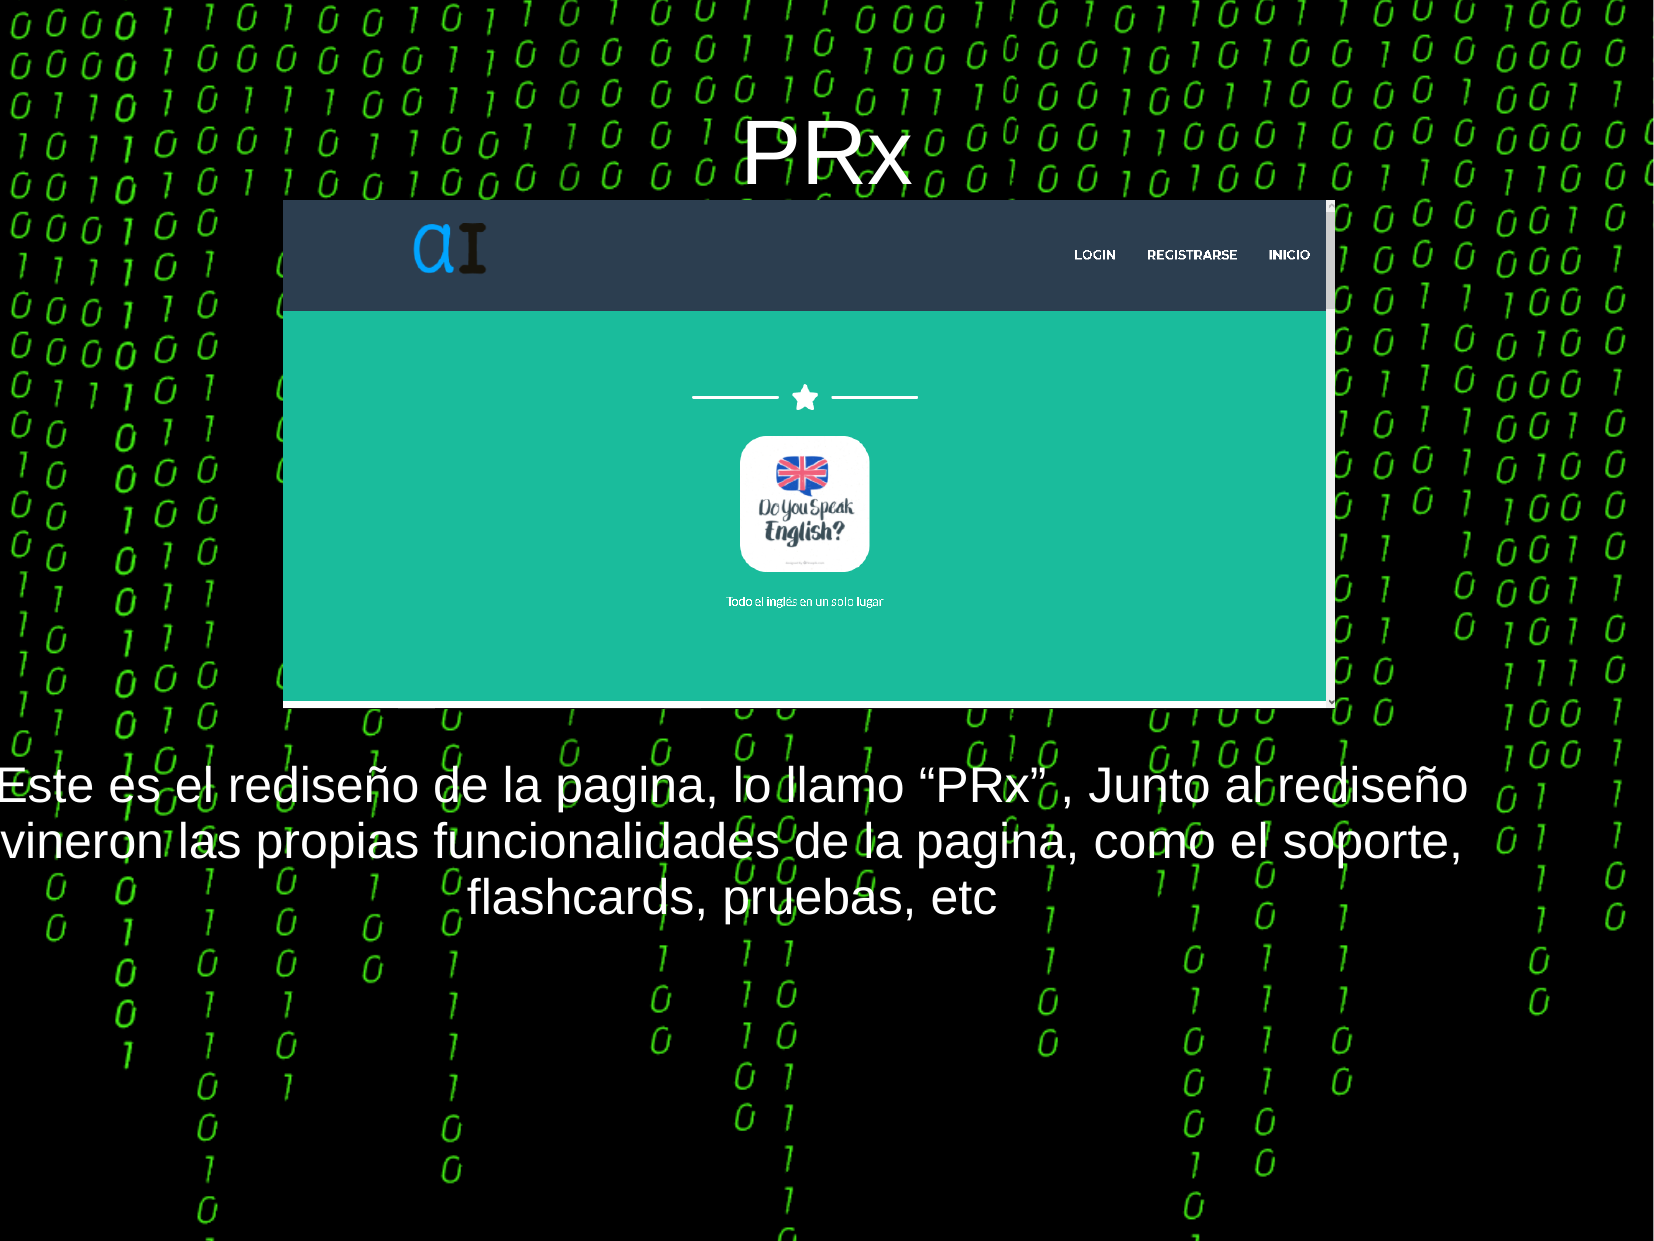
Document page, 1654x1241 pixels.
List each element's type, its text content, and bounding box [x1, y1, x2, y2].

title Este es el rediseño de la pagina, lo llamo “PRx” , Junto al rediseño vineron las propias funcionalidades de la pagina, como el soporte, flashcards, pruebas, etc [0, 737, 1477, 945]
title PRx [82, 49, 1571, 257]
picture [0, 0, 1654, 1241]
